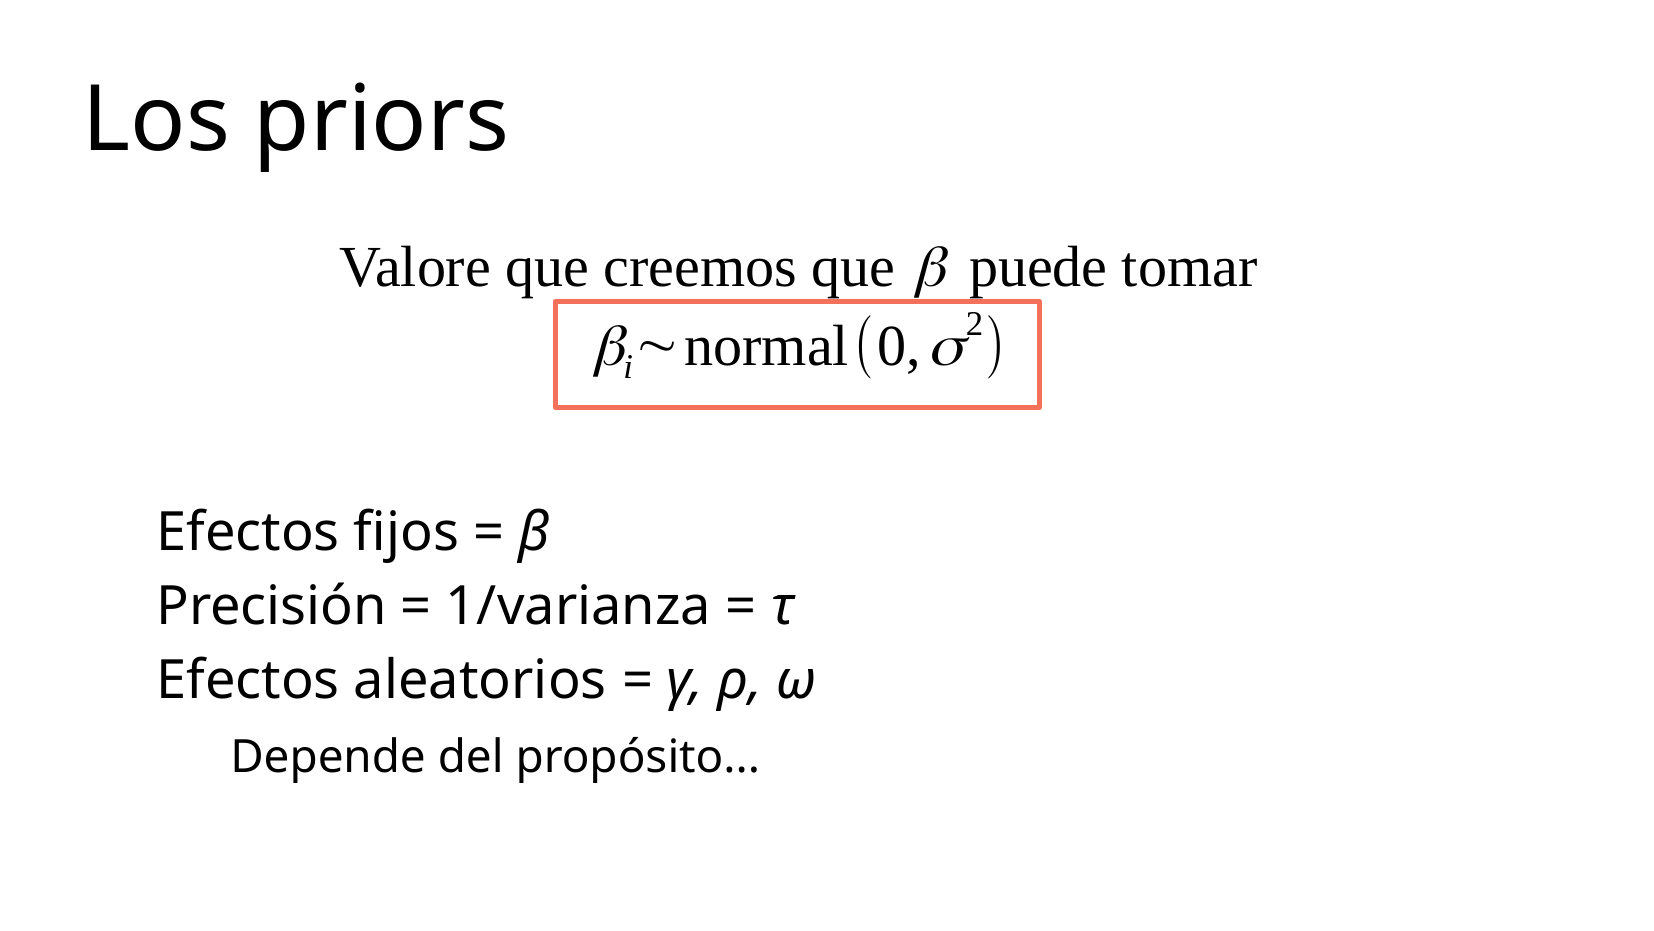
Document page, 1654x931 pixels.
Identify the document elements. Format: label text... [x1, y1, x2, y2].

chart [330, 235, 1266, 387]
text_box Efectos fijos = β Precisión = 1/varianza = τ Efectos aleatorios = γ, ρ, ω Depende del propósito... [141, 484, 1052, 717]
title Los priors [82, 37, 1571, 193]
text_box [555, 301, 1040, 408]
